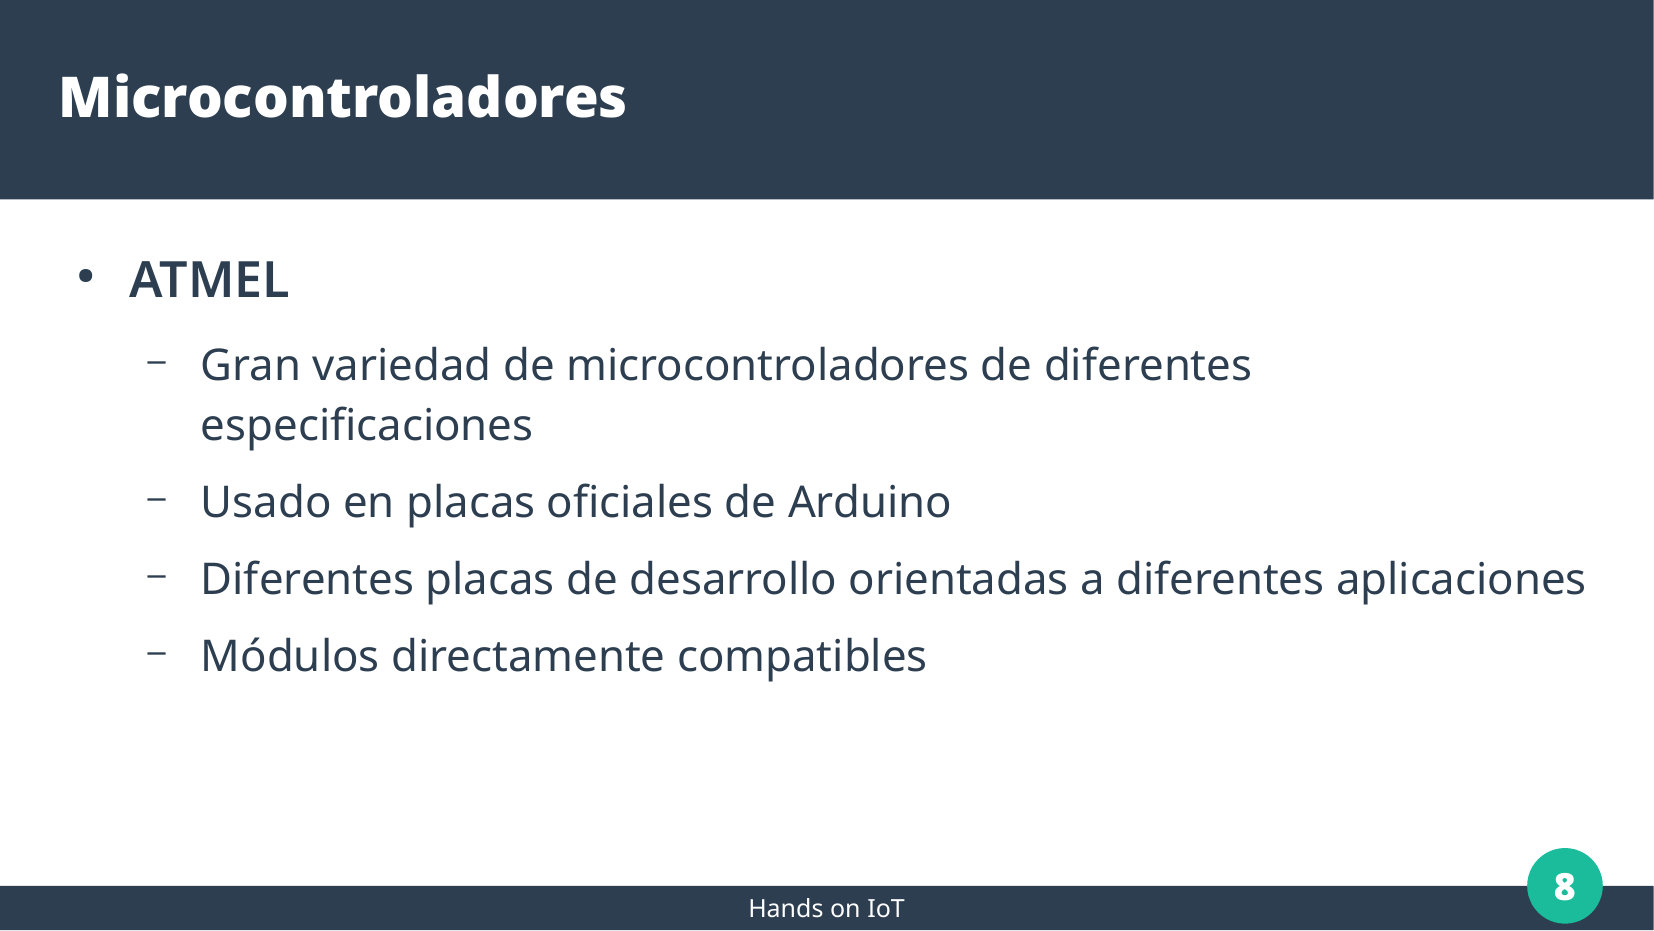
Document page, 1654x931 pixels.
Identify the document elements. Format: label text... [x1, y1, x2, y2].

title Microcontroladores [59, 37, 1595, 155]
list ATMEL Gran variedad de microcontroladores de diferentes especificaciones Usado en placas oficiales de Arduino Diferentes placas de desarrollo orientadas a diferentes aplicaciones Módulos directamente compatibles [59, 243, 1595, 864]
